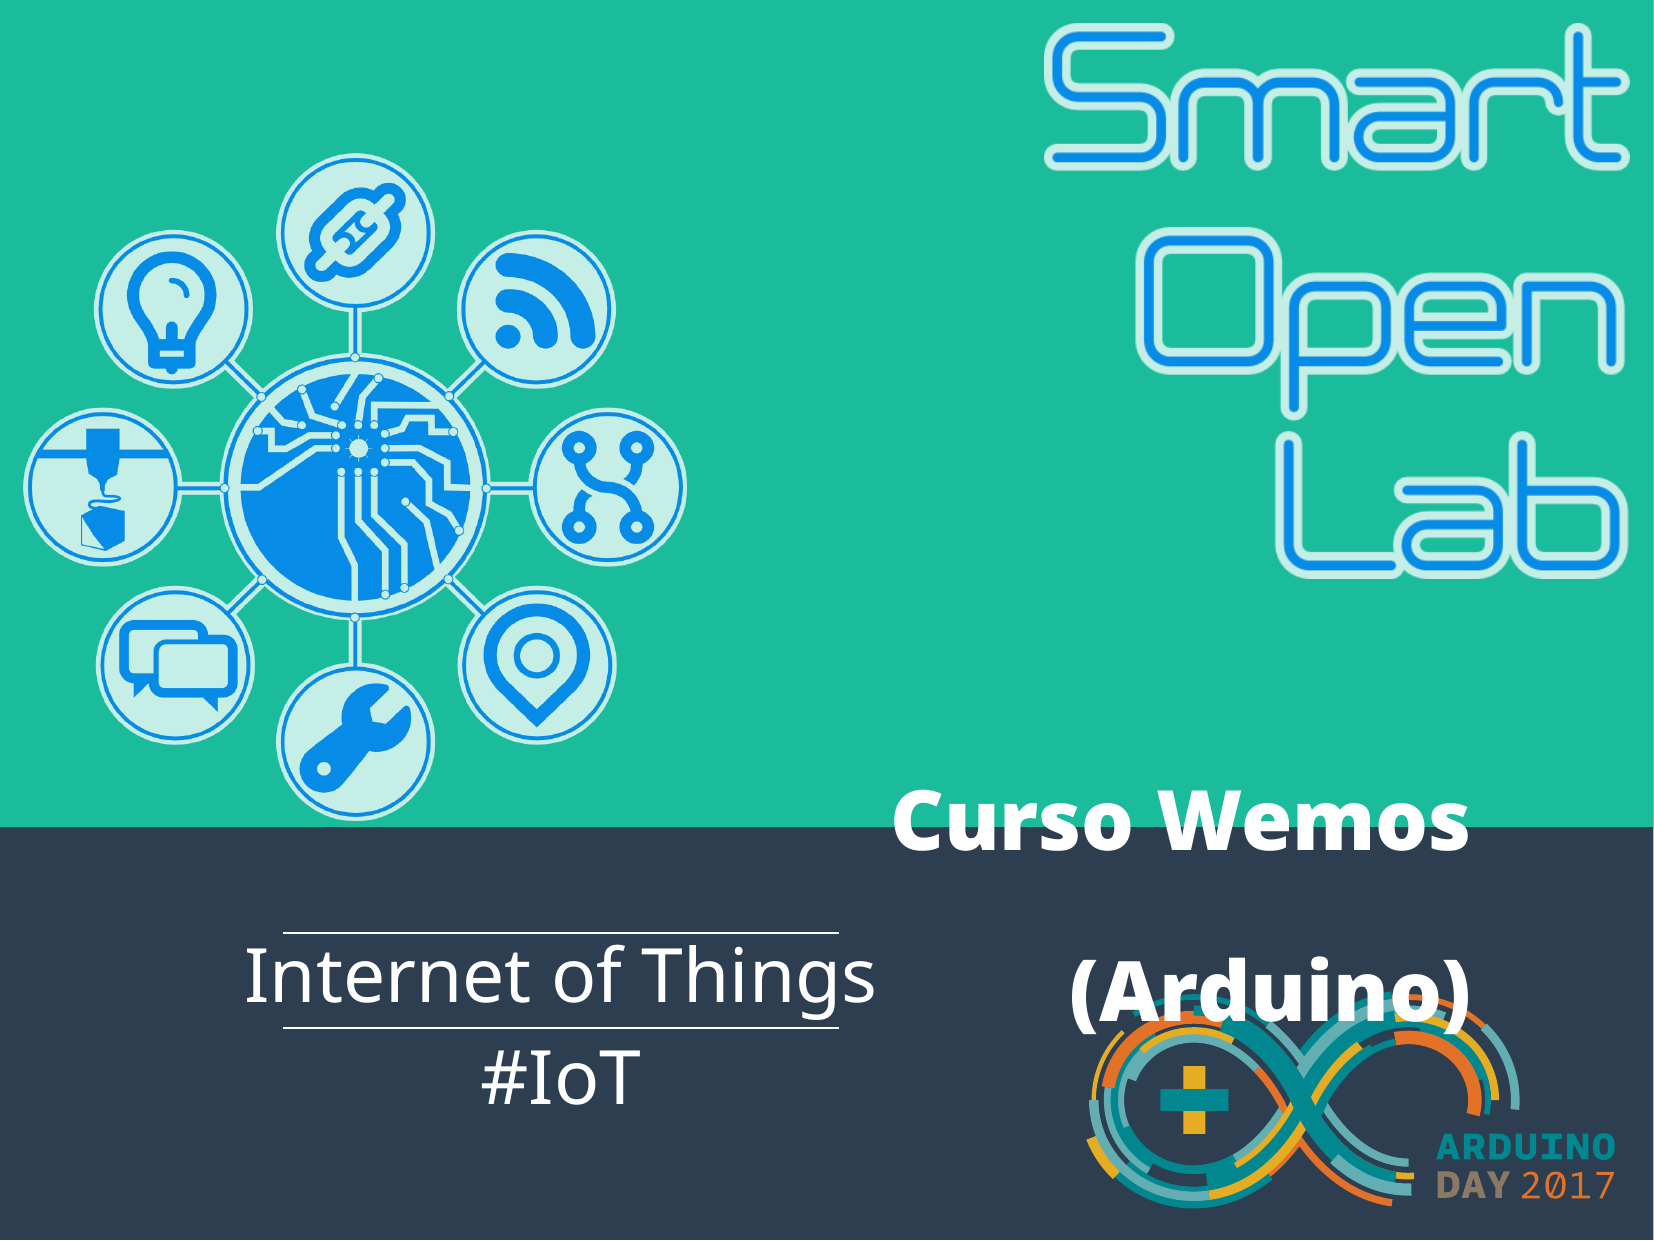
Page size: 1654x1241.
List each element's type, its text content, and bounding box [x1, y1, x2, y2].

picture [1044, 23, 1630, 579]
picture [23, 153, 687, 821]
subtitle Internet of Things #IoT [212, 862, 910, 1188]
title Curso Wemos (Arduino) [708, 704, 1654, 863]
picture [1039, 959, 1654, 1241]
picture [1217, 987, 1230, 1009]
